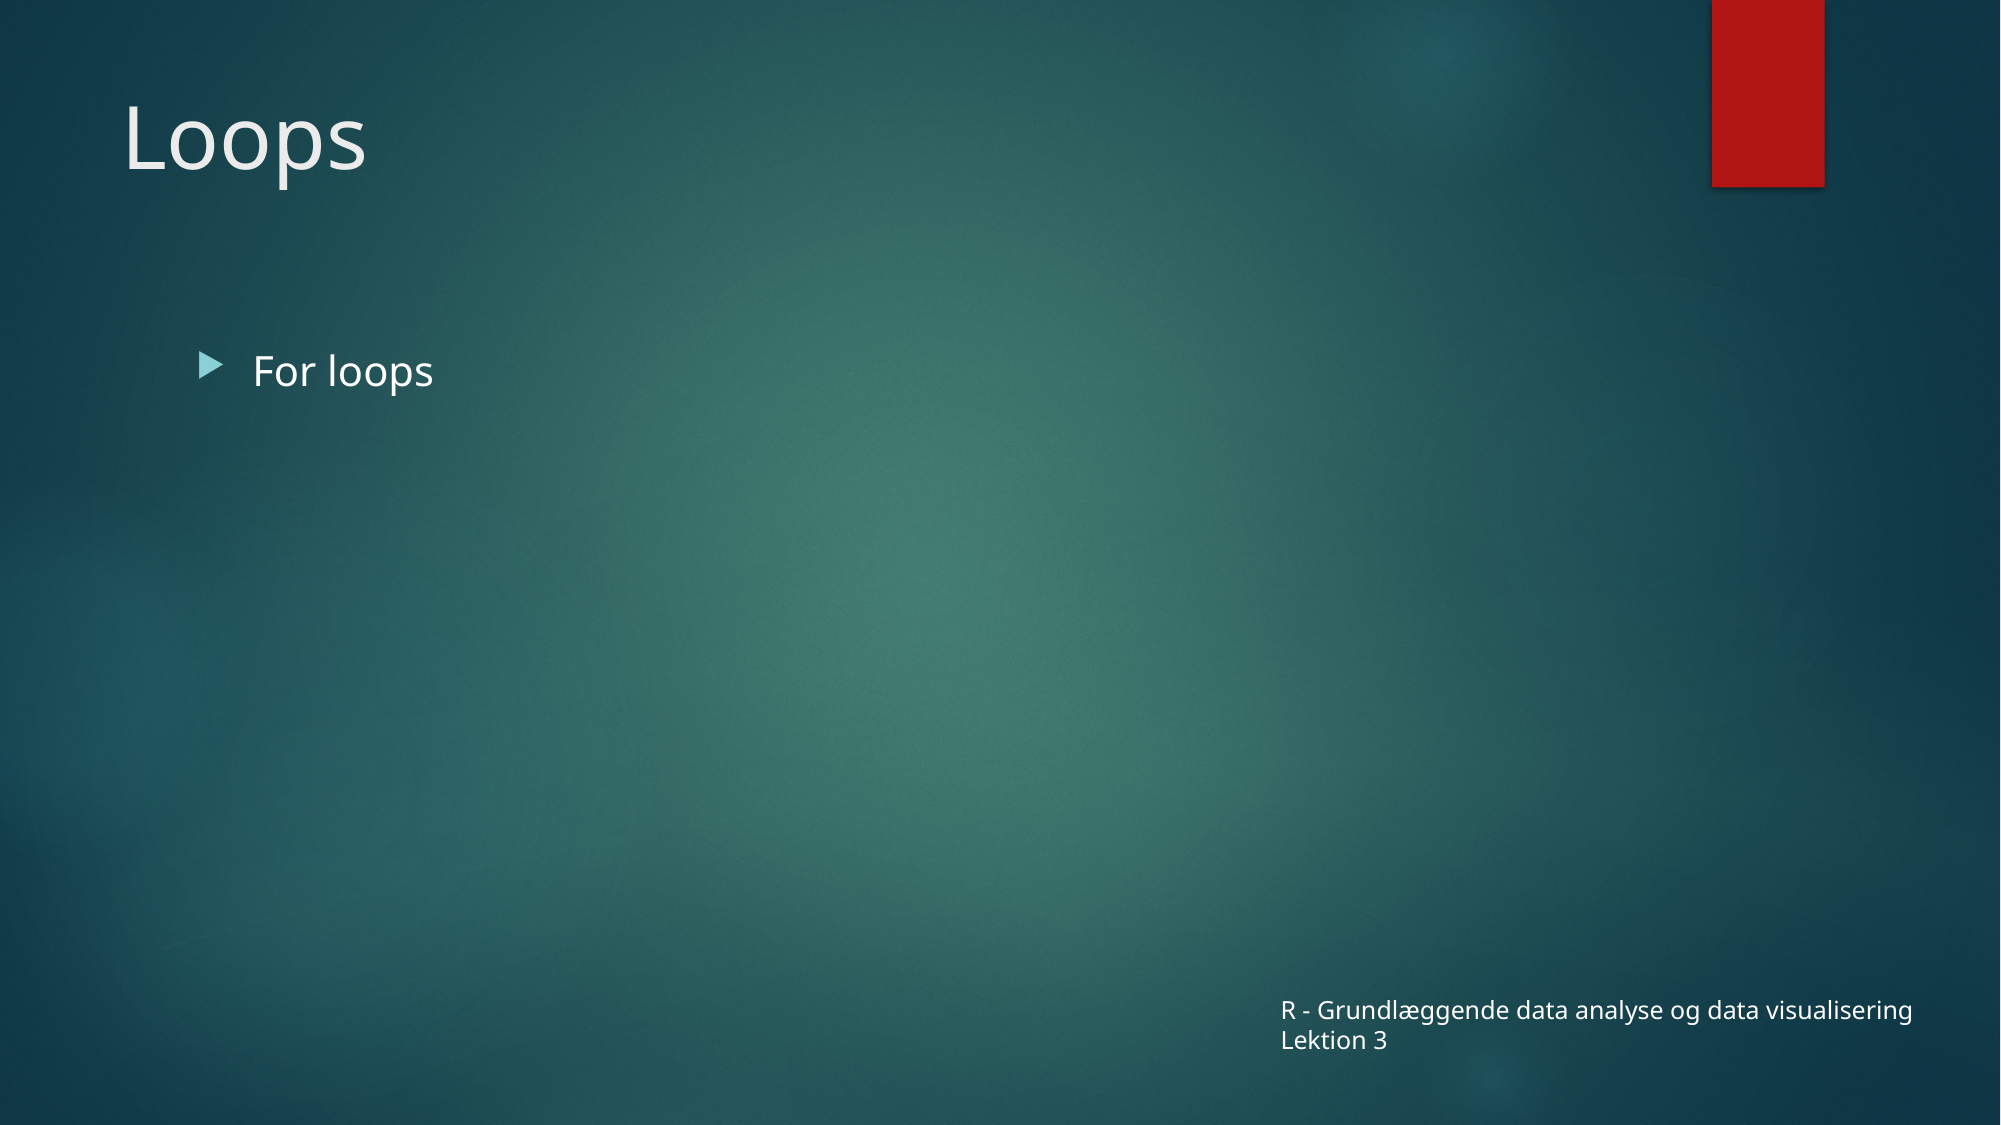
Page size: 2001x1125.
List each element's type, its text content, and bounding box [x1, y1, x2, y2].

picture [0, 0, 2001, 1125]
text_box R - Grundlæggende data analyse og data visualisering Lektion 3 [1265, 987, 1974, 1062]
title Loops [106, 74, 1649, 304]
list For loops [181, 336, 1649, 1025]
